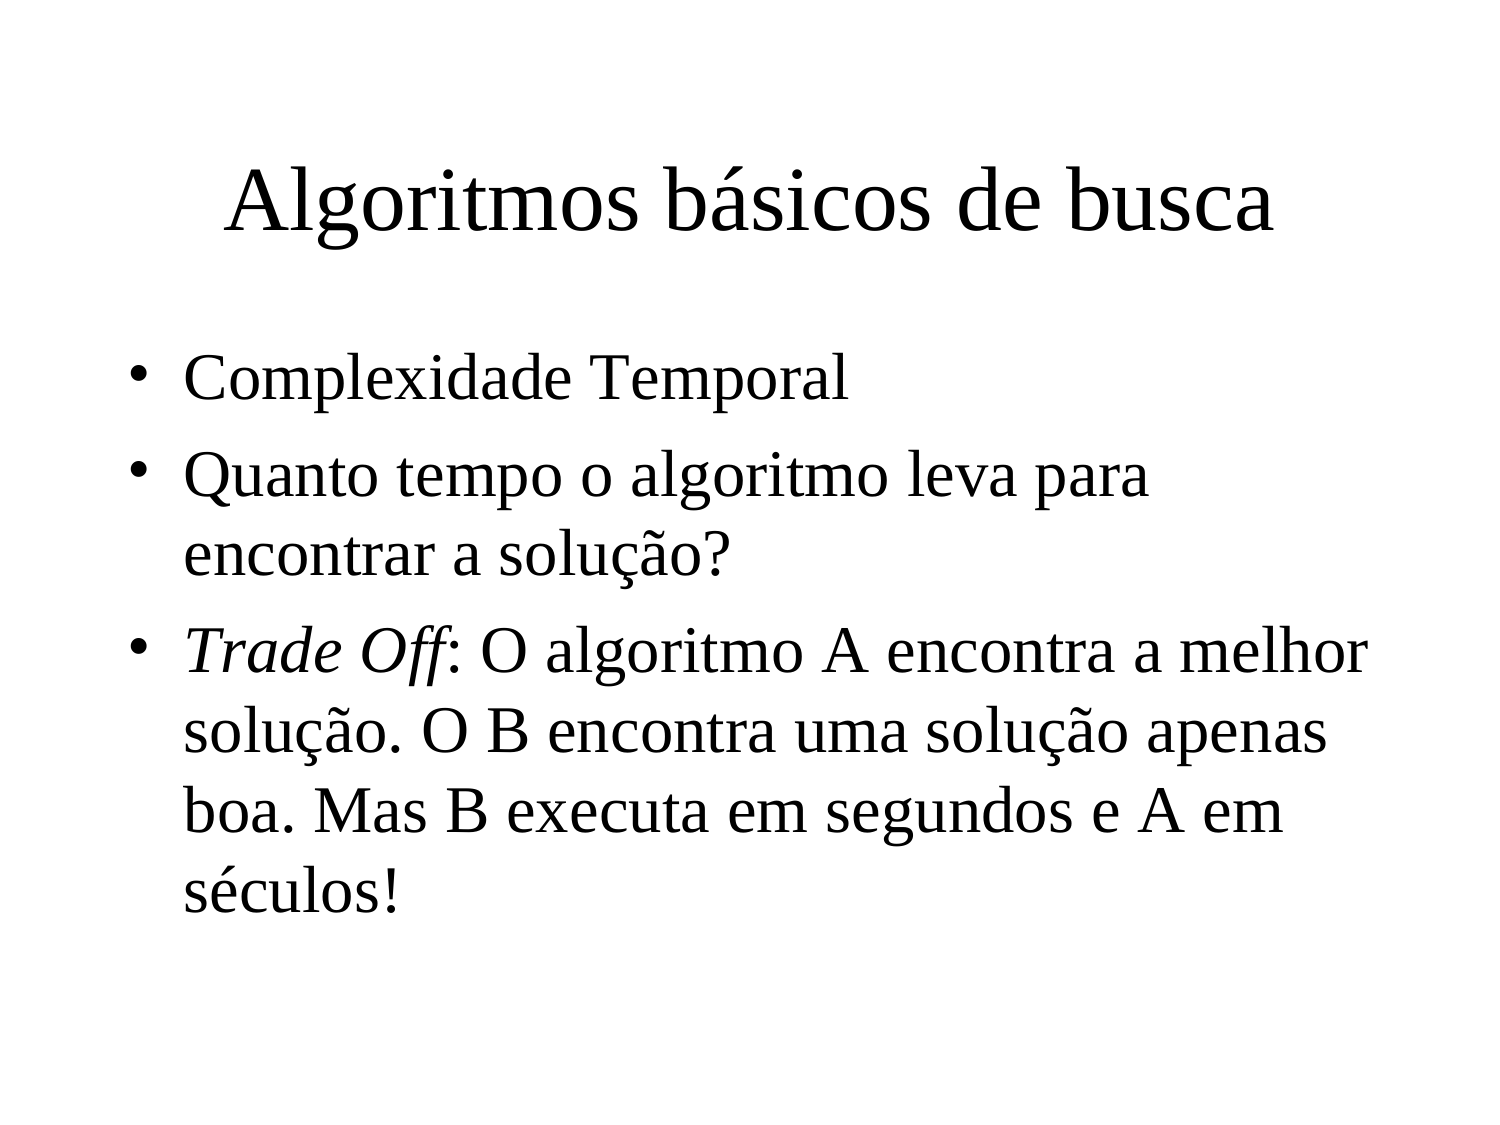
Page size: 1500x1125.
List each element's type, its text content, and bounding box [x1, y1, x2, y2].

list Complexidade Temporal Quanto tempo o algoritmo leva para encontrar a solução? Trade Off: O algoritmo A encontra a melhor solução. O B encontra uma solução apenas boa. Mas B executa em segundos e A em séculos! [112, 324, 1388, 1001]
title Algoritmos básicos de busca [112, 99, 1388, 288]
